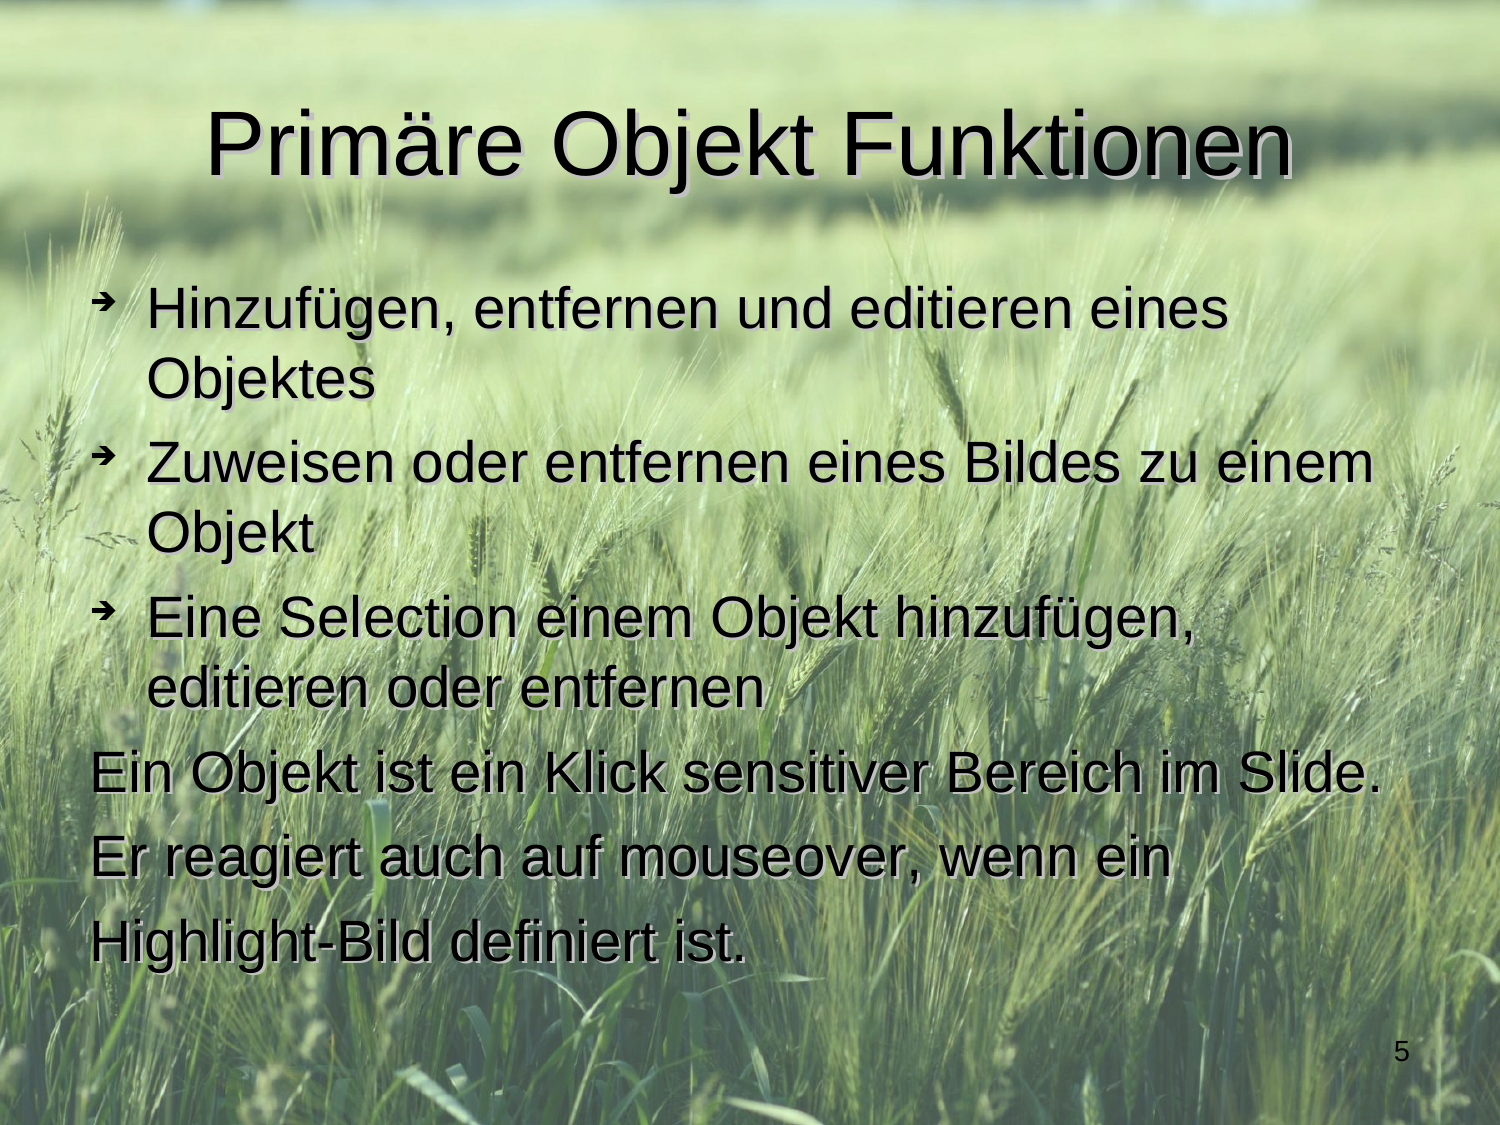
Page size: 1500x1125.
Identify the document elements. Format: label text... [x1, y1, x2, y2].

picture [0, 0, 1500, 1125]
list Hinzufügen, entfernen und editieren eines Objektes Zuweisen oder entfernen eines Bildes zu einem Objekt Eine Selection einem Objekt hinzufügen, editieren oder entfernen Ein Objekt ist ein Klick sensitiver Bereich im Slide. Er reagiert auch auf mouseover, wenn ein Highlight-Bild definiert ist. [75, 262, 1426, 1006]
title Primäre Objekt Funktionen [75, 45, 1426, 233]
